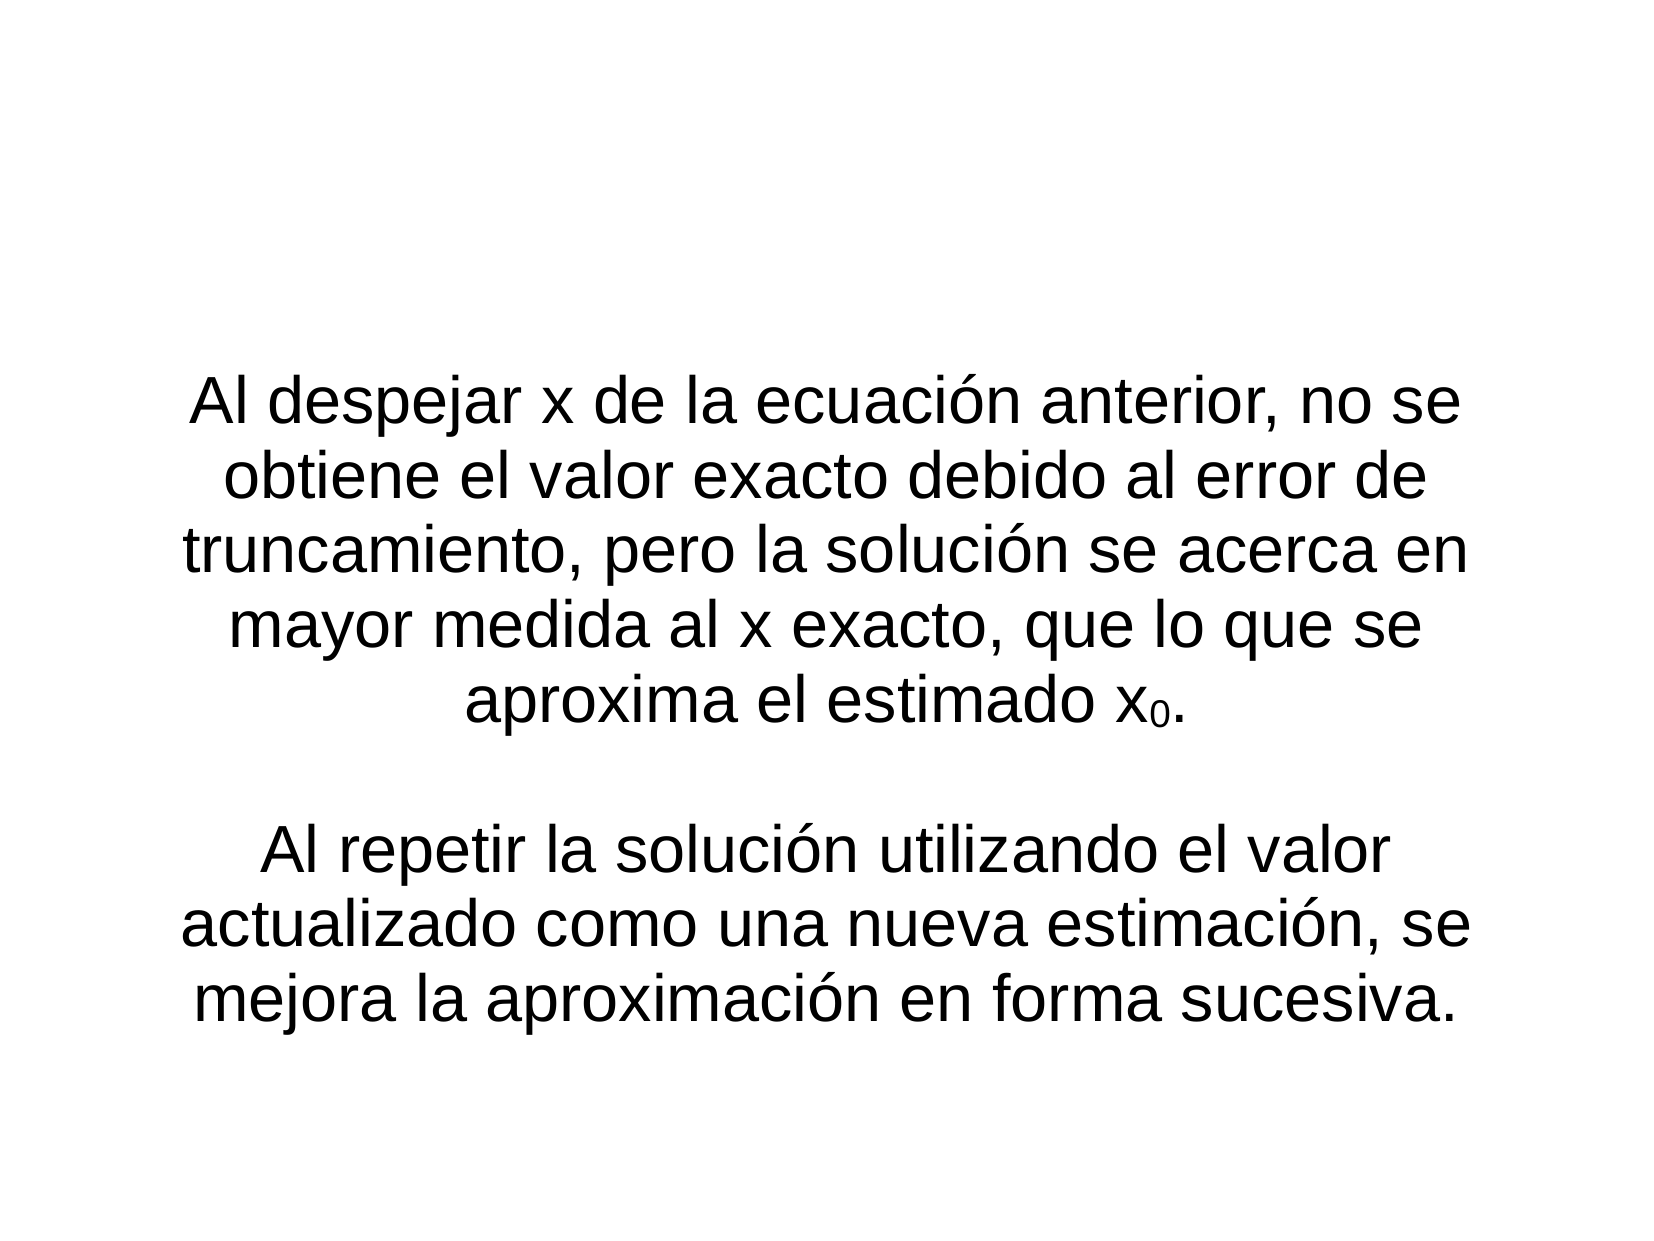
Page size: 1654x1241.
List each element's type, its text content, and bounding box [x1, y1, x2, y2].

subtitle Al despejar x de la ecuación anterior, no se obtiene el valor exacto debido al error de truncamiento, pero la solución se acerca en mayor medida al x exacto, que lo que se aproxima el estimado x0. Al repetir la solución utilizando el valor actualizado como una nueva estimación, se mejora la aproximación en forma sucesiva. [82, 297, 1571, 1102]
